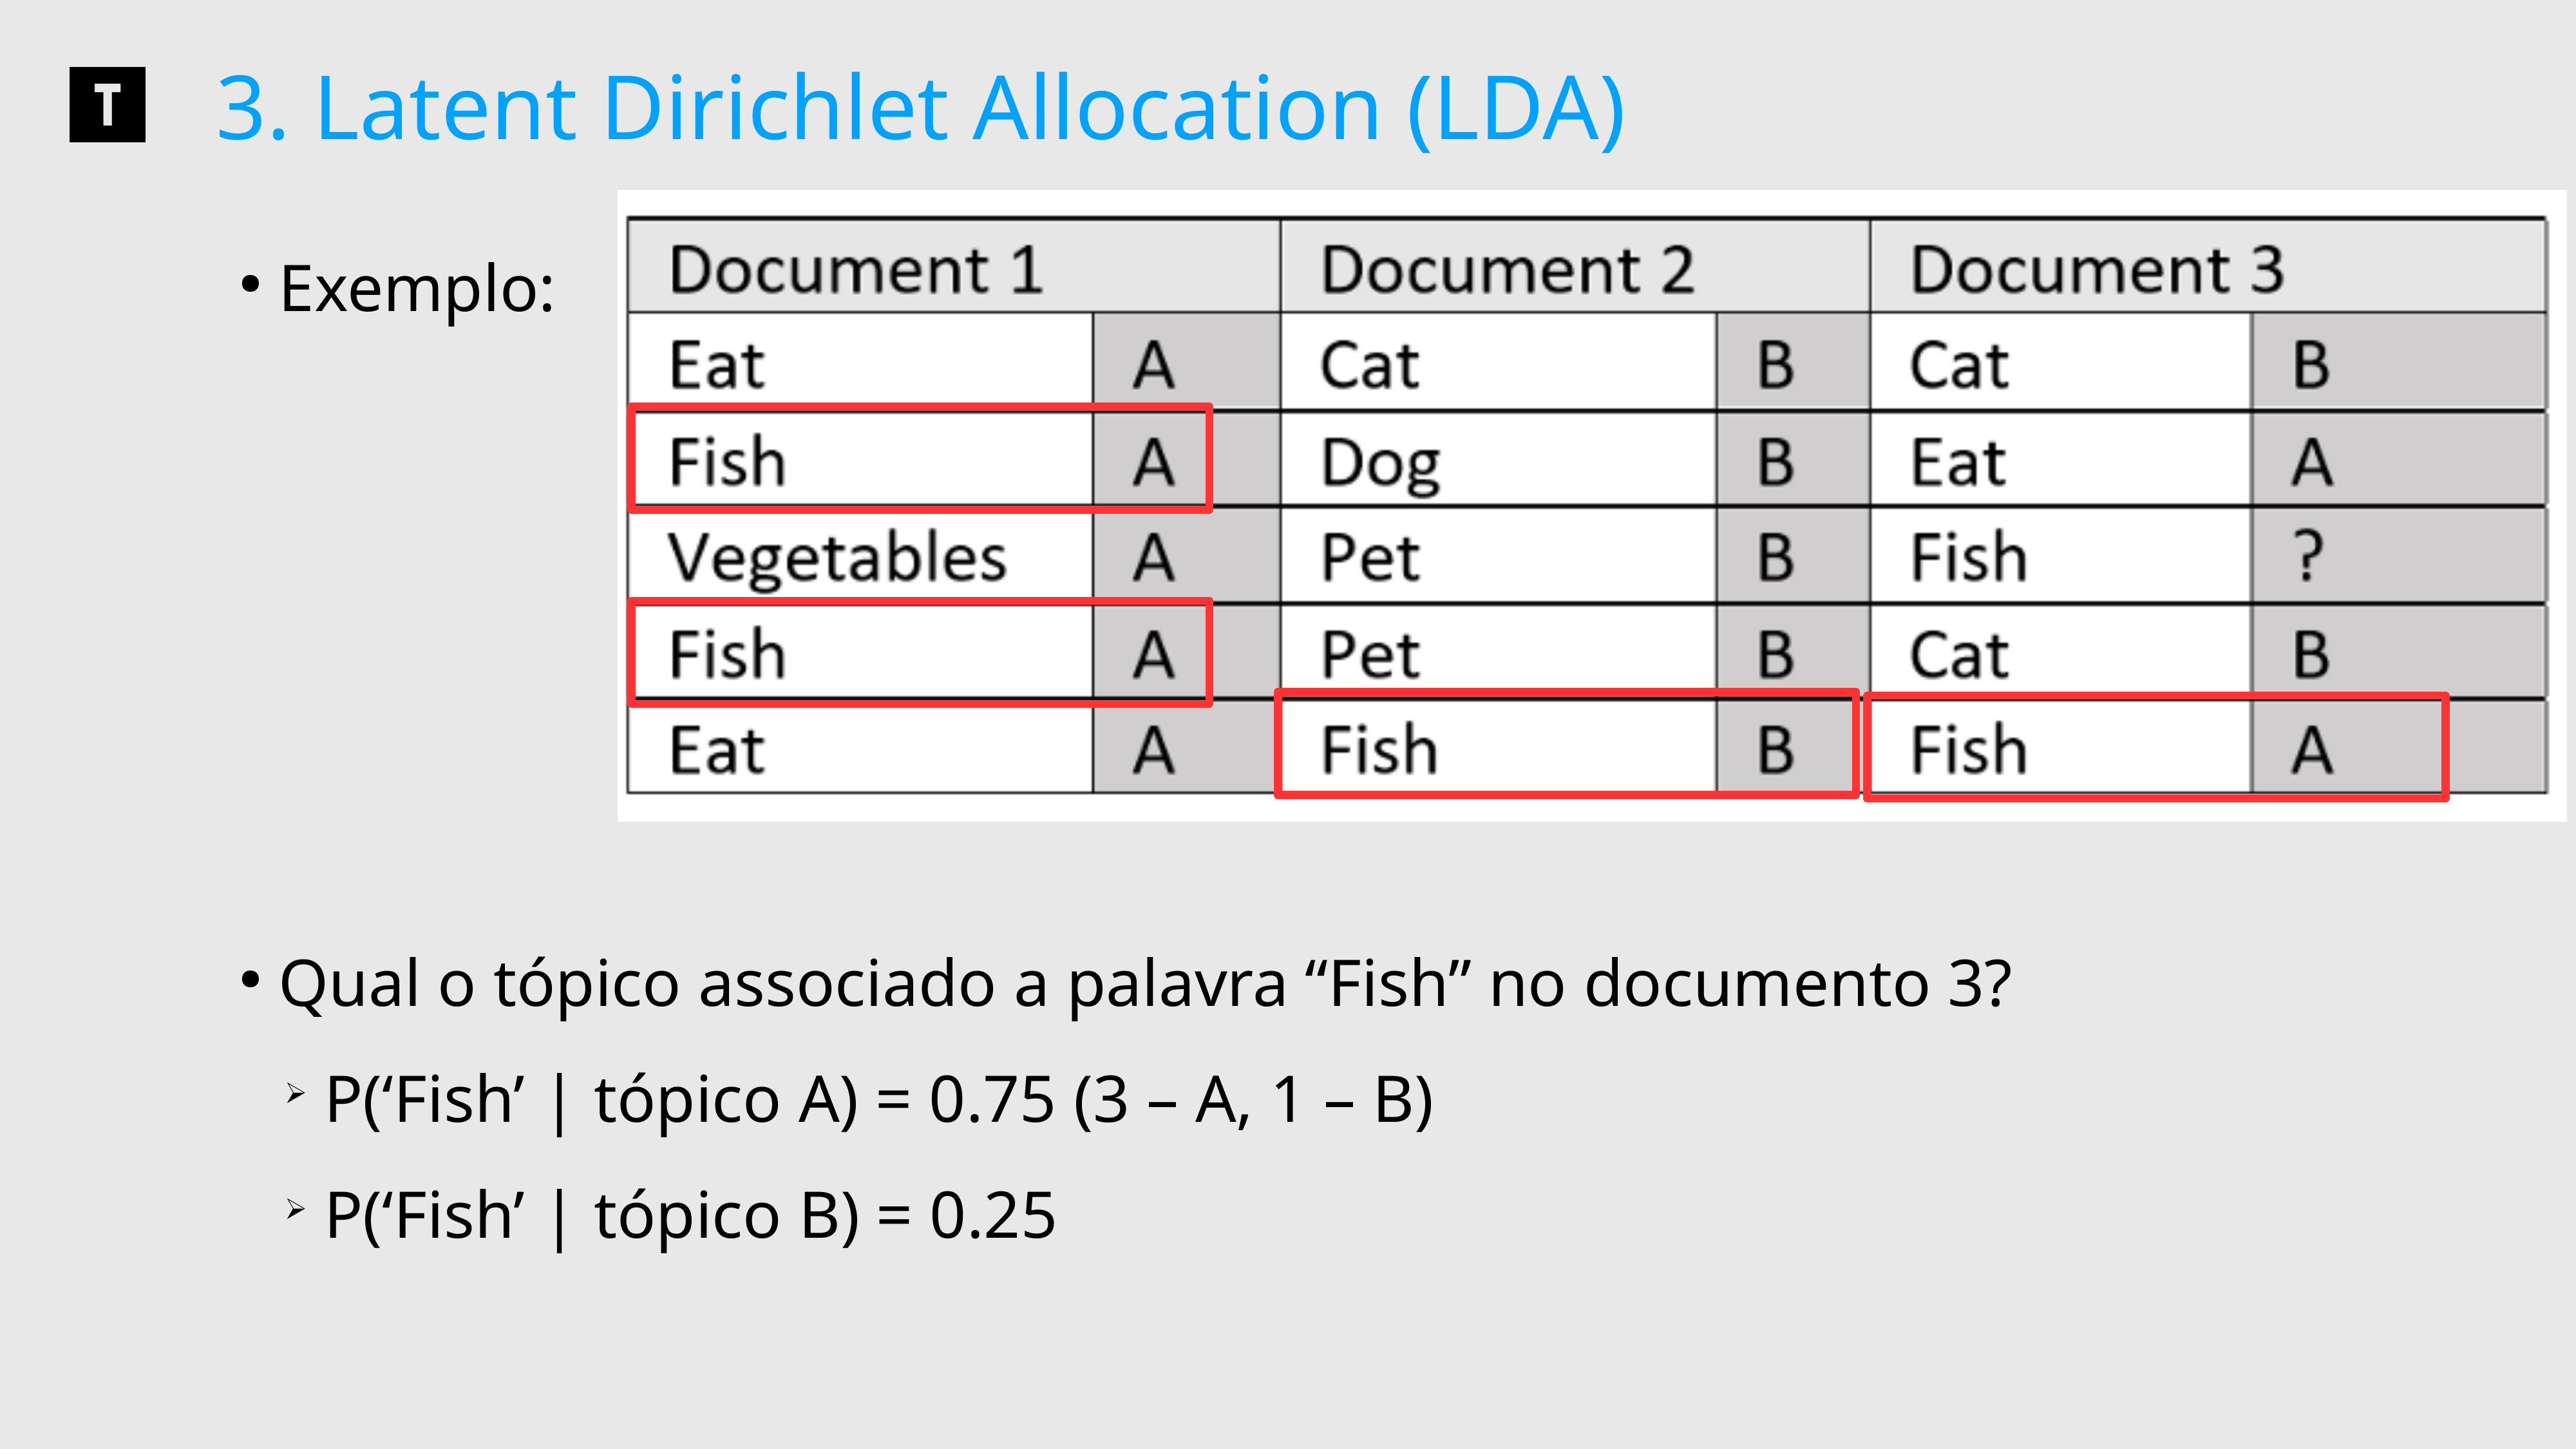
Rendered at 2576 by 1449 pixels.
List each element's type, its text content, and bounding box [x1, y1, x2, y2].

text_box 3. Latent Dirichlet Allocation (LDA) [211, 46, 2267, 163]
picture [70, 67, 146, 142]
picture [618, 190, 2567, 822]
text_box Exemplo: Qual o tópico associado a palavra “Fish” no documento 3? P(‘Fish’ | tópico A) = 0.75 (3 – A, 1 – B) P(‘Fish’ | tópico B) = 0.25 [211, 203, 618, 407]
